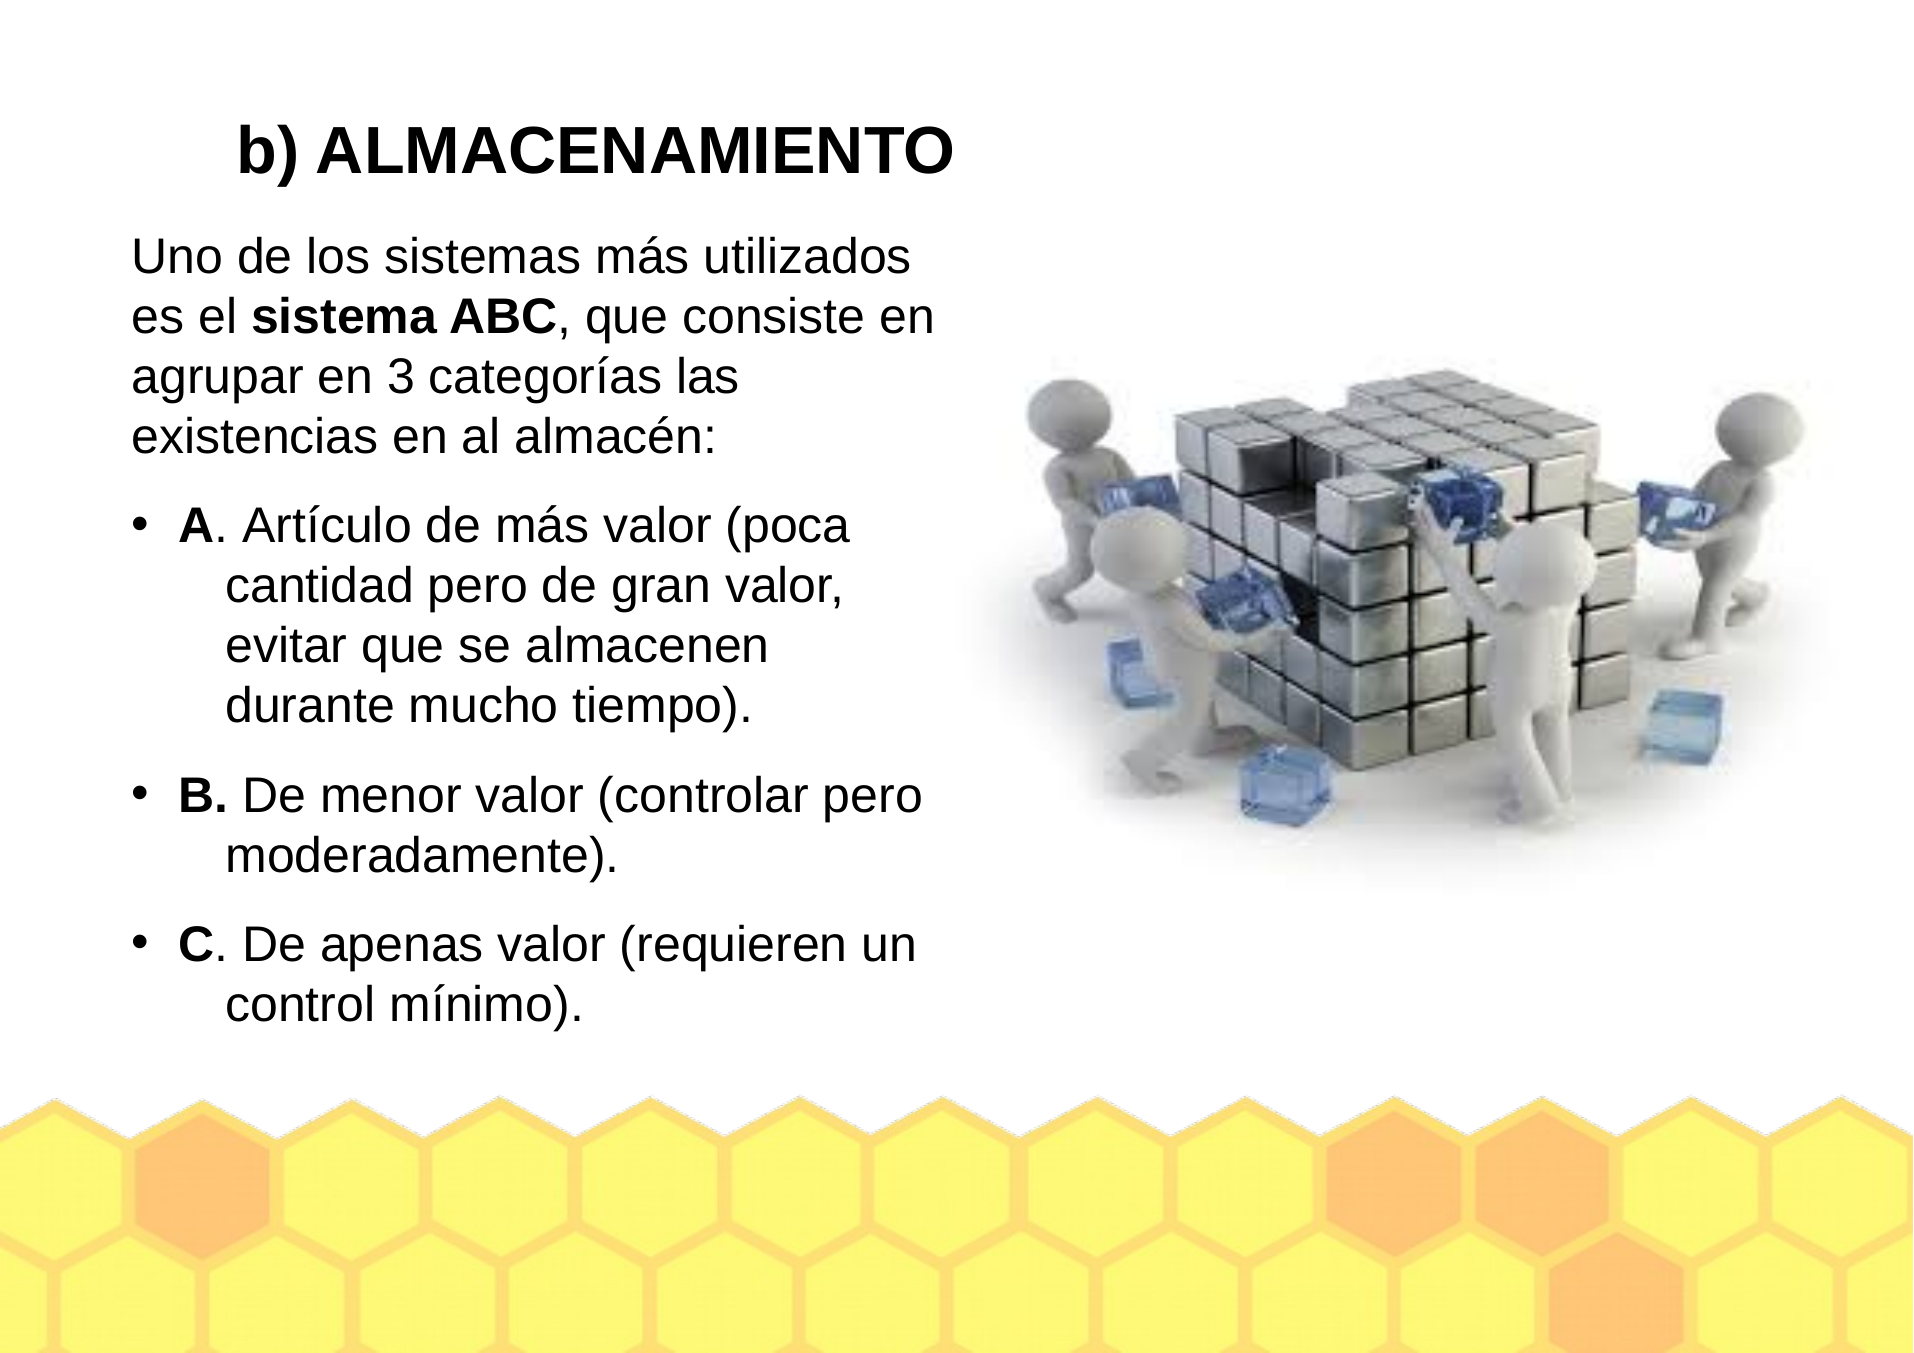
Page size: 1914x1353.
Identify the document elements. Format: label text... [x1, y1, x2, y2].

title b) ALMACENAMIENTO [131, 89, 1062, 205]
picture [0, 1092, 1913, 1353]
picture [948, 332, 1847, 896]
list Uno de los sistemas más utilizados es el sistema ABC, que consiste en agrupar en 3 categorías las existencias en al almacén: A. Artículo de más valor (poca cantidad pero de gran valor, evitar que se almacenen durante mucho tiempo). B. De menor valor (controlar pero moderadamente). C. De apenas valor (requieren un control mínimo). [131, 223, 949, 1158]
